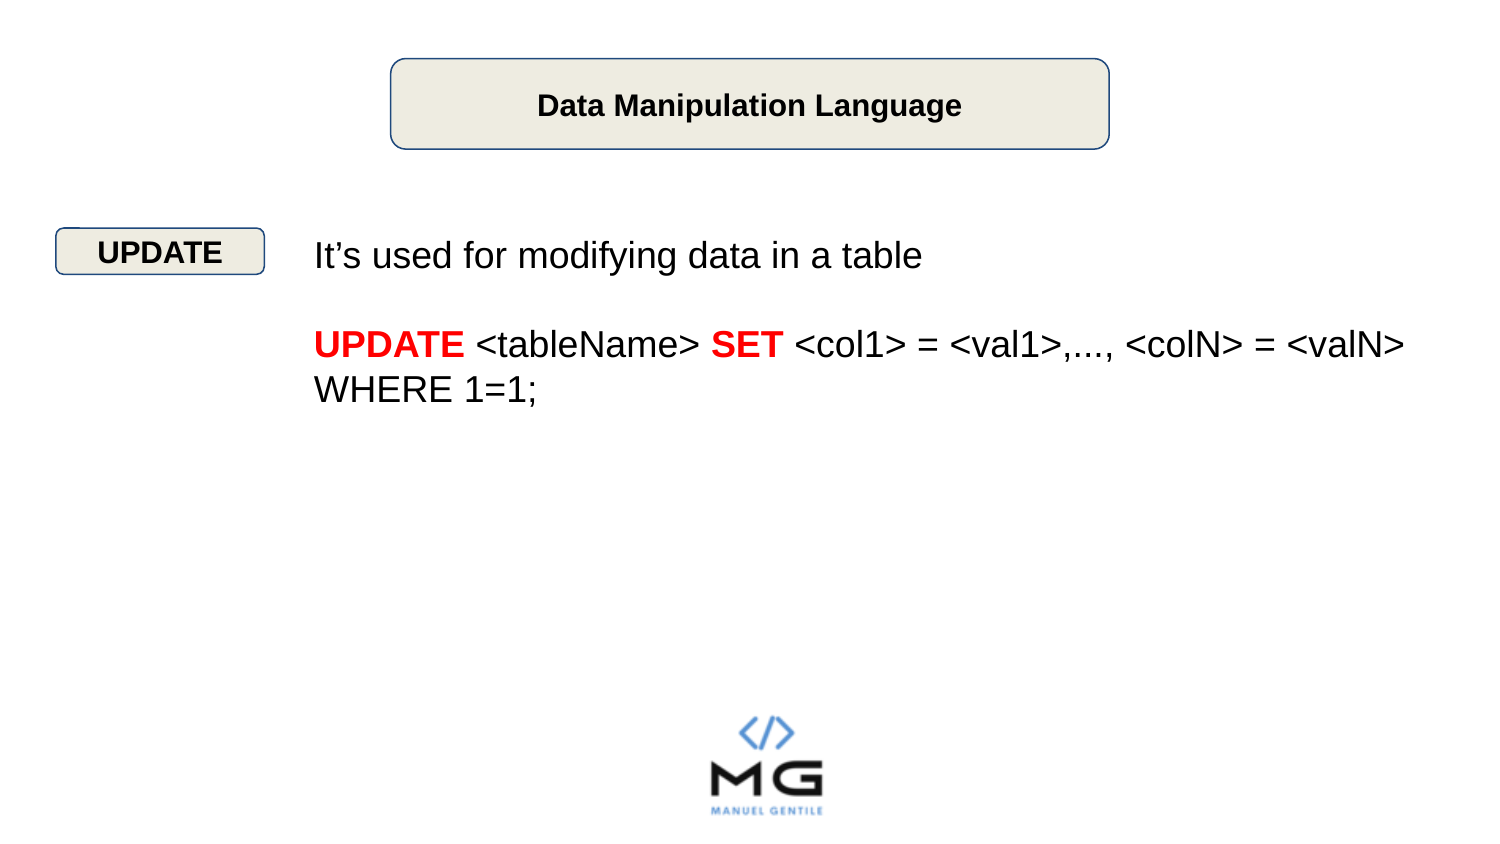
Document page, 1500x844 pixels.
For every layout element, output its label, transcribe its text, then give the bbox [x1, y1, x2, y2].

text_box It’s used for modifying data in a table [298, 216, 1110, 286]
text_box UPDATE [55, 228, 265, 275]
text_box Data Manipulation Language [390, 58, 1110, 150]
picture [688, 687, 846, 844]
text_box UPDATE <tableName> SET <col1> = <val1>,..., <colN> = <valN> WHERE 1=1; [298, 305, 1422, 419]
